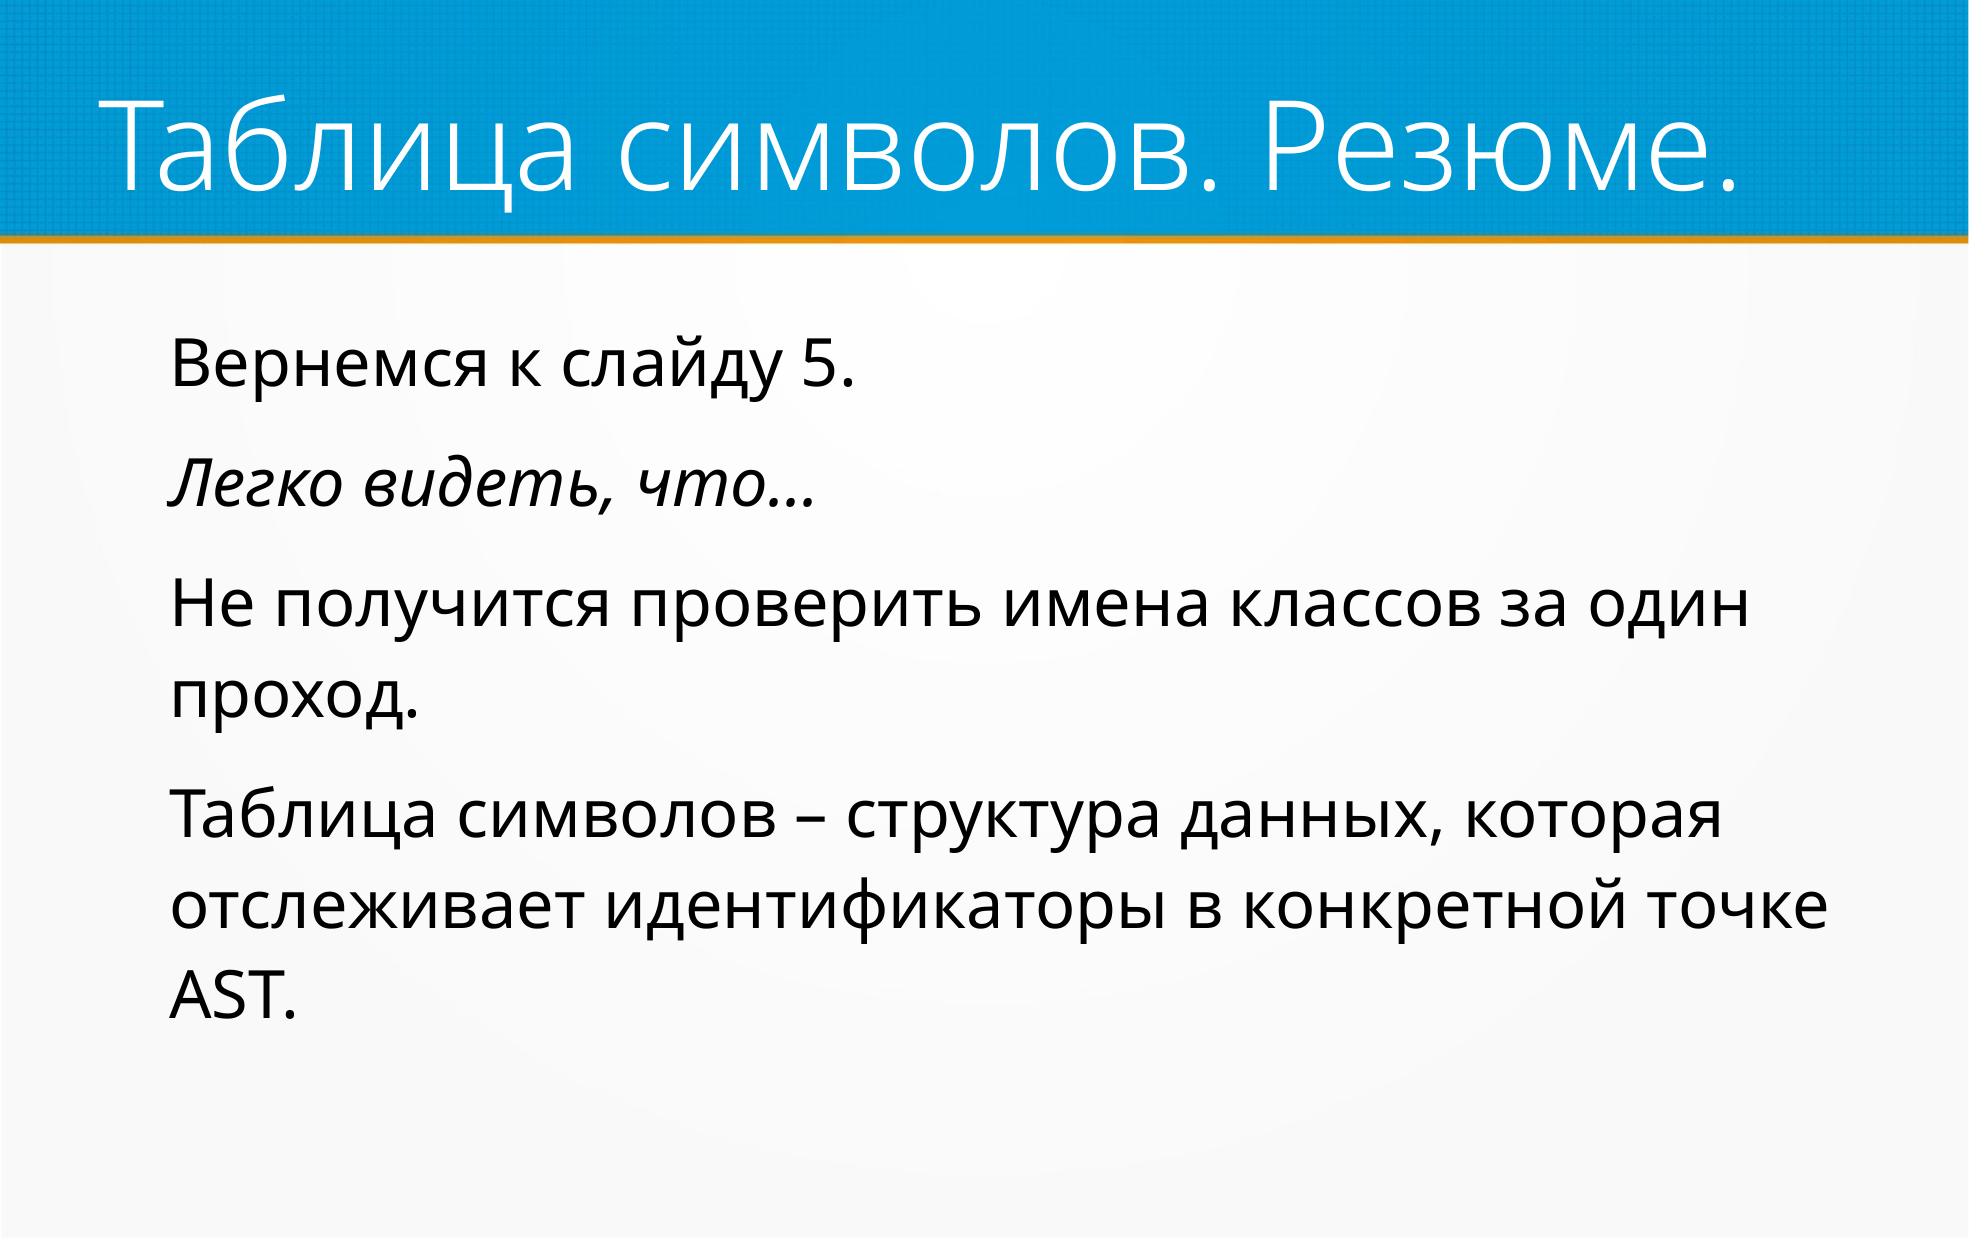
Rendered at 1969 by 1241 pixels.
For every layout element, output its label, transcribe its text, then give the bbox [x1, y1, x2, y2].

title Таблица символов. Резюме. [98, 19, 1870, 227]
list Вернемся к слайду 5. Легко видеть, что... Не получится проверить имена классов за один проход. Таблица символов – структура данных, которая отслеживает идентификаторы в конкретной точке AST. [98, 315, 1861, 1081]
picture [0, 233, 1969, 1241]
